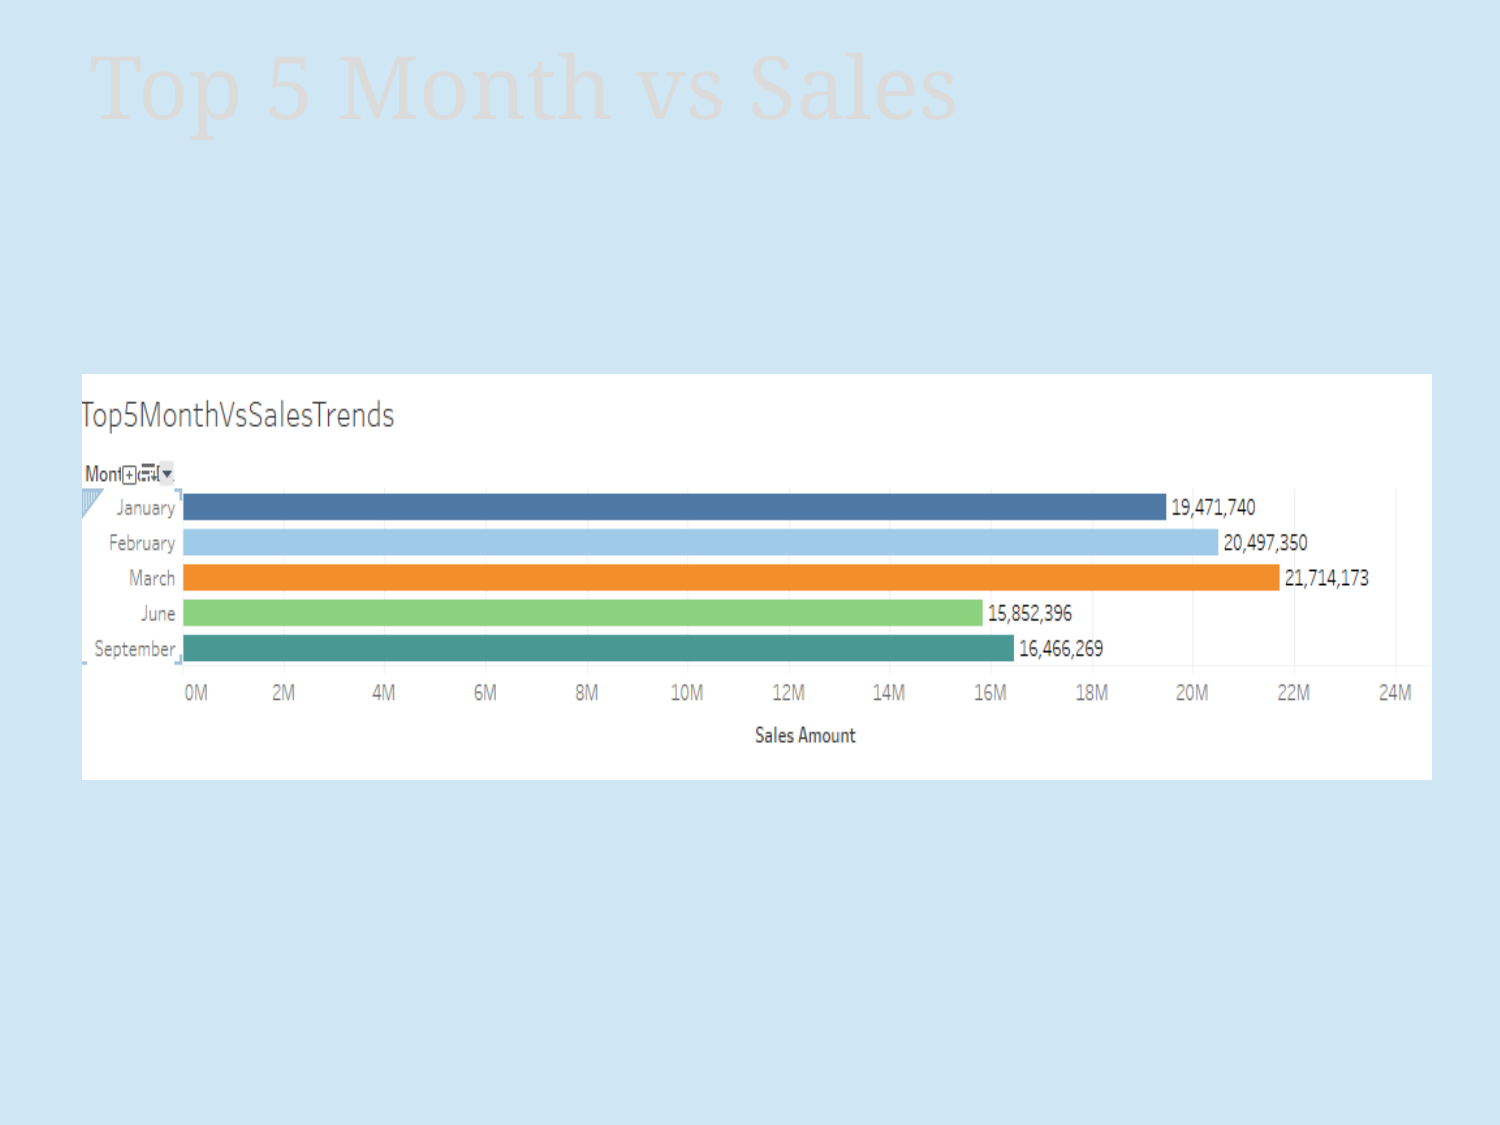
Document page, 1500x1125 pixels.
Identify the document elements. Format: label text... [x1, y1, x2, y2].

picture [82, 374, 1432, 780]
title Top 5 Month vs Sales [75, 24, 1425, 225]
